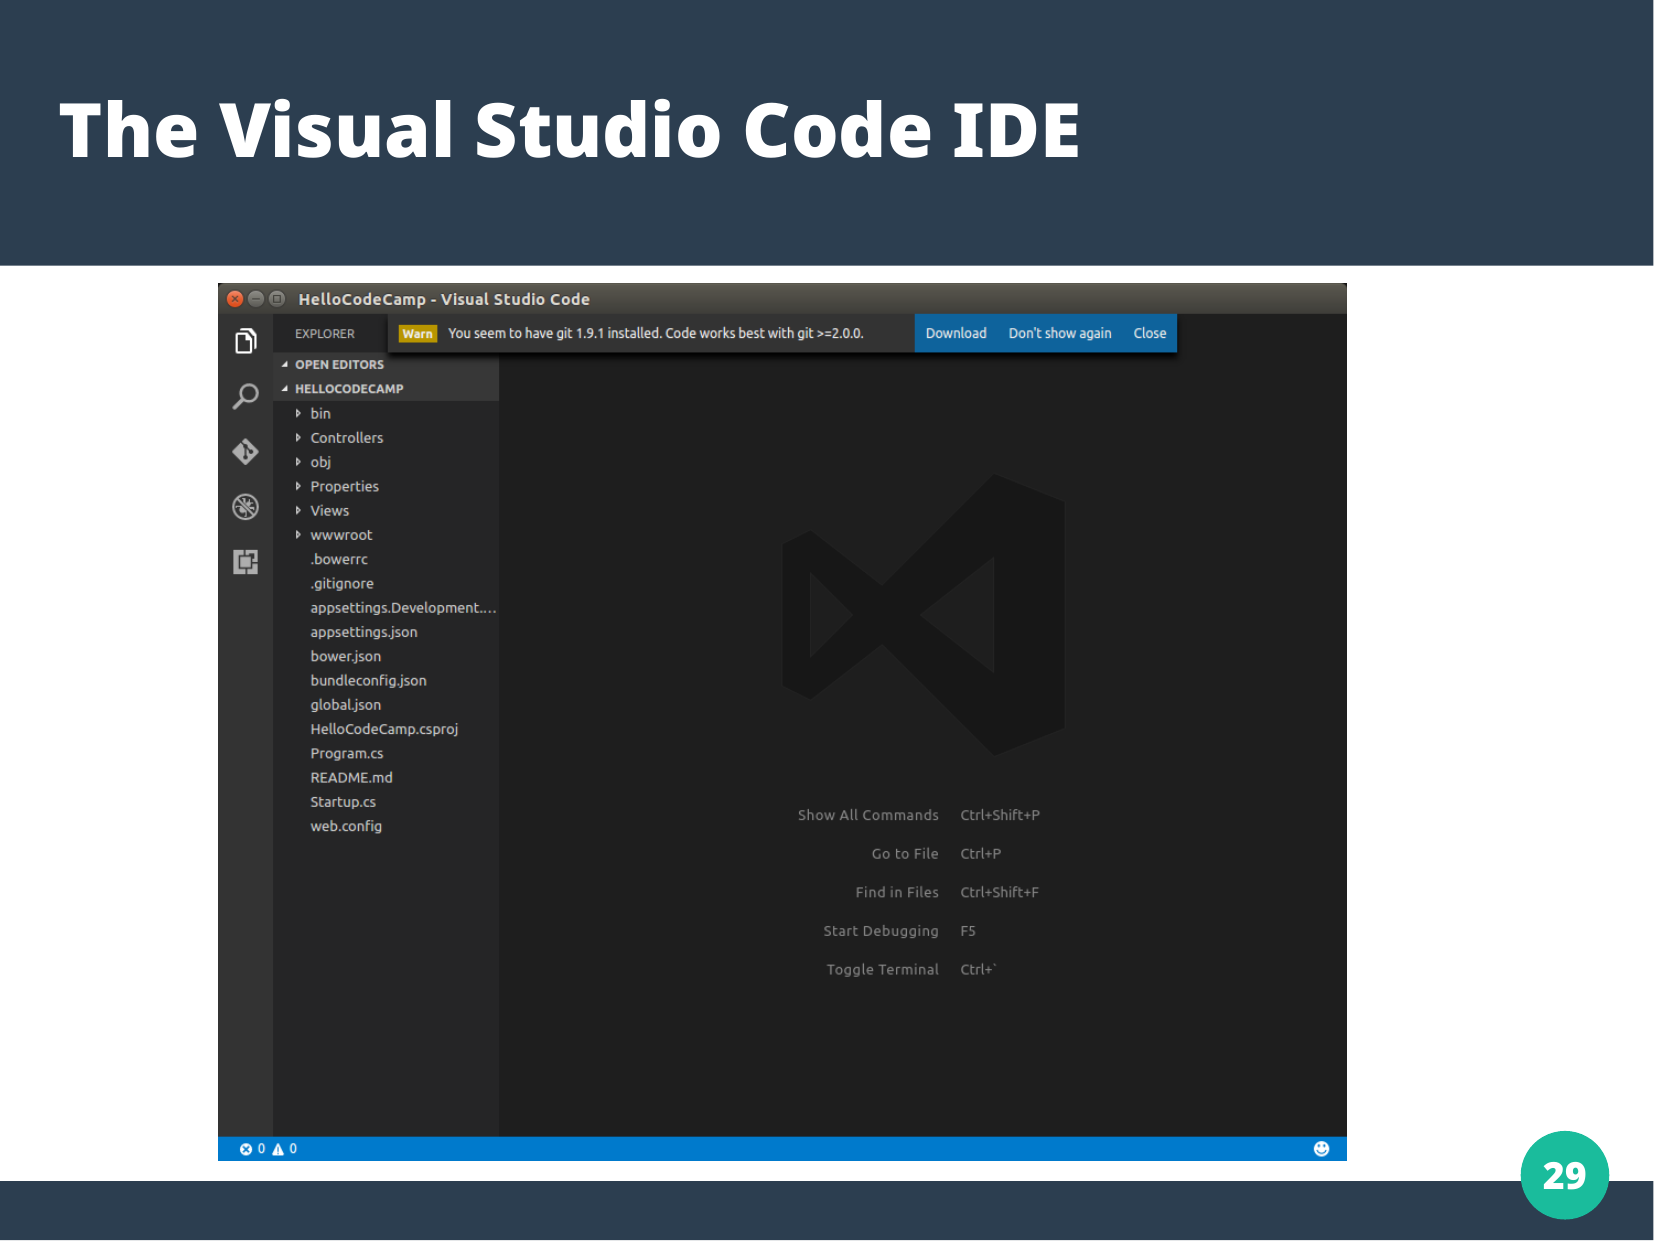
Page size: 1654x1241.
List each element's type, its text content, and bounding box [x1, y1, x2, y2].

picture [218, 283, 1347, 1161]
title The Visual Studio Code IDE [59, 49, 1595, 207]
